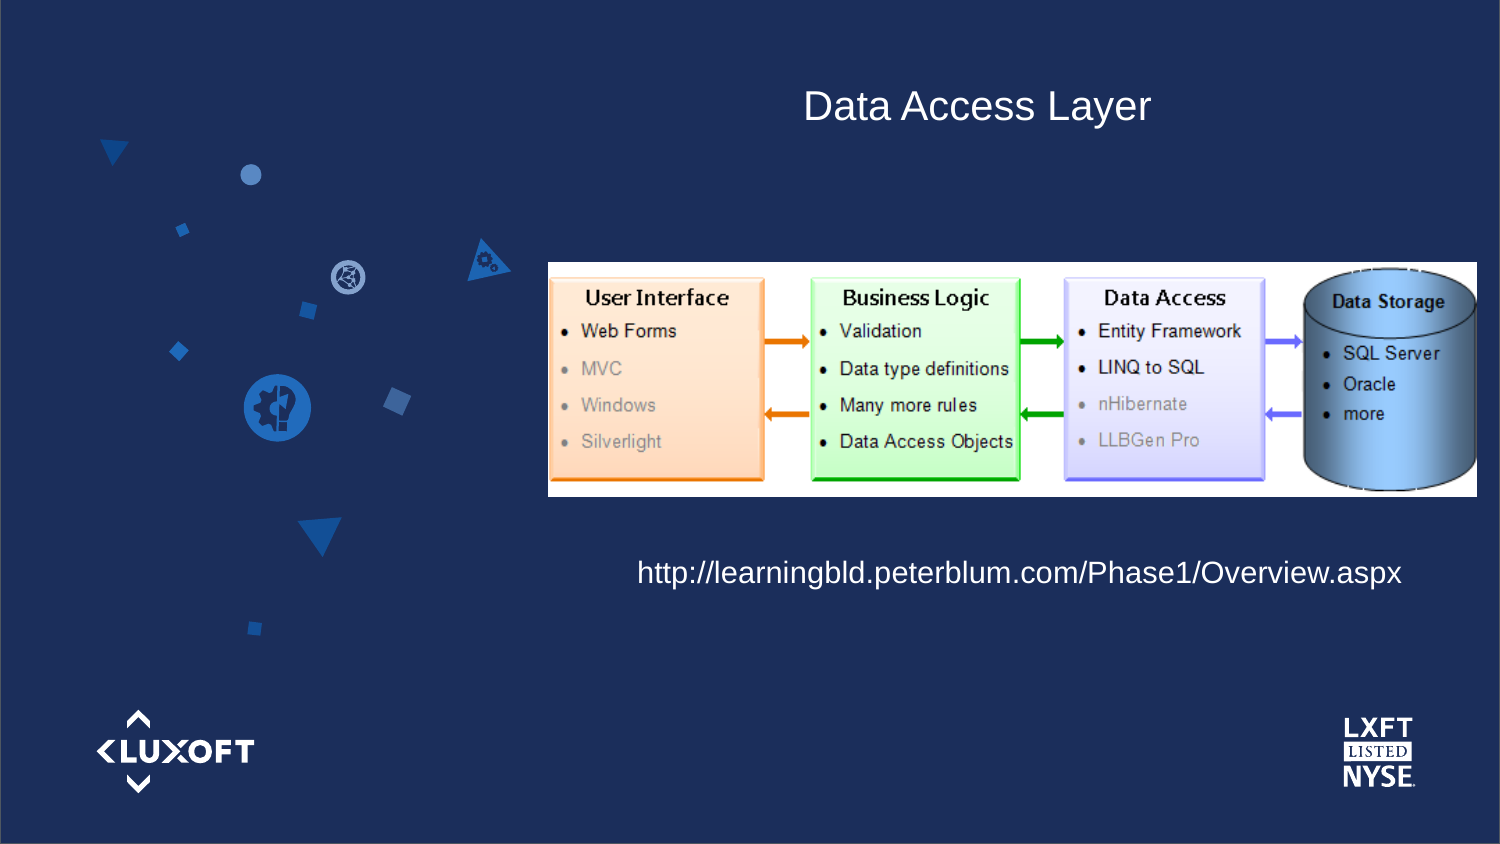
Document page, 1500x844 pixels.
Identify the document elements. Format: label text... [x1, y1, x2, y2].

picture [548, 262, 1477, 497]
list http://learningbld.peterblum.com/Phase1/Overview.aspx [566, 545, 1482, 591]
title Data Access Layer [803, 35, 1252, 178]
